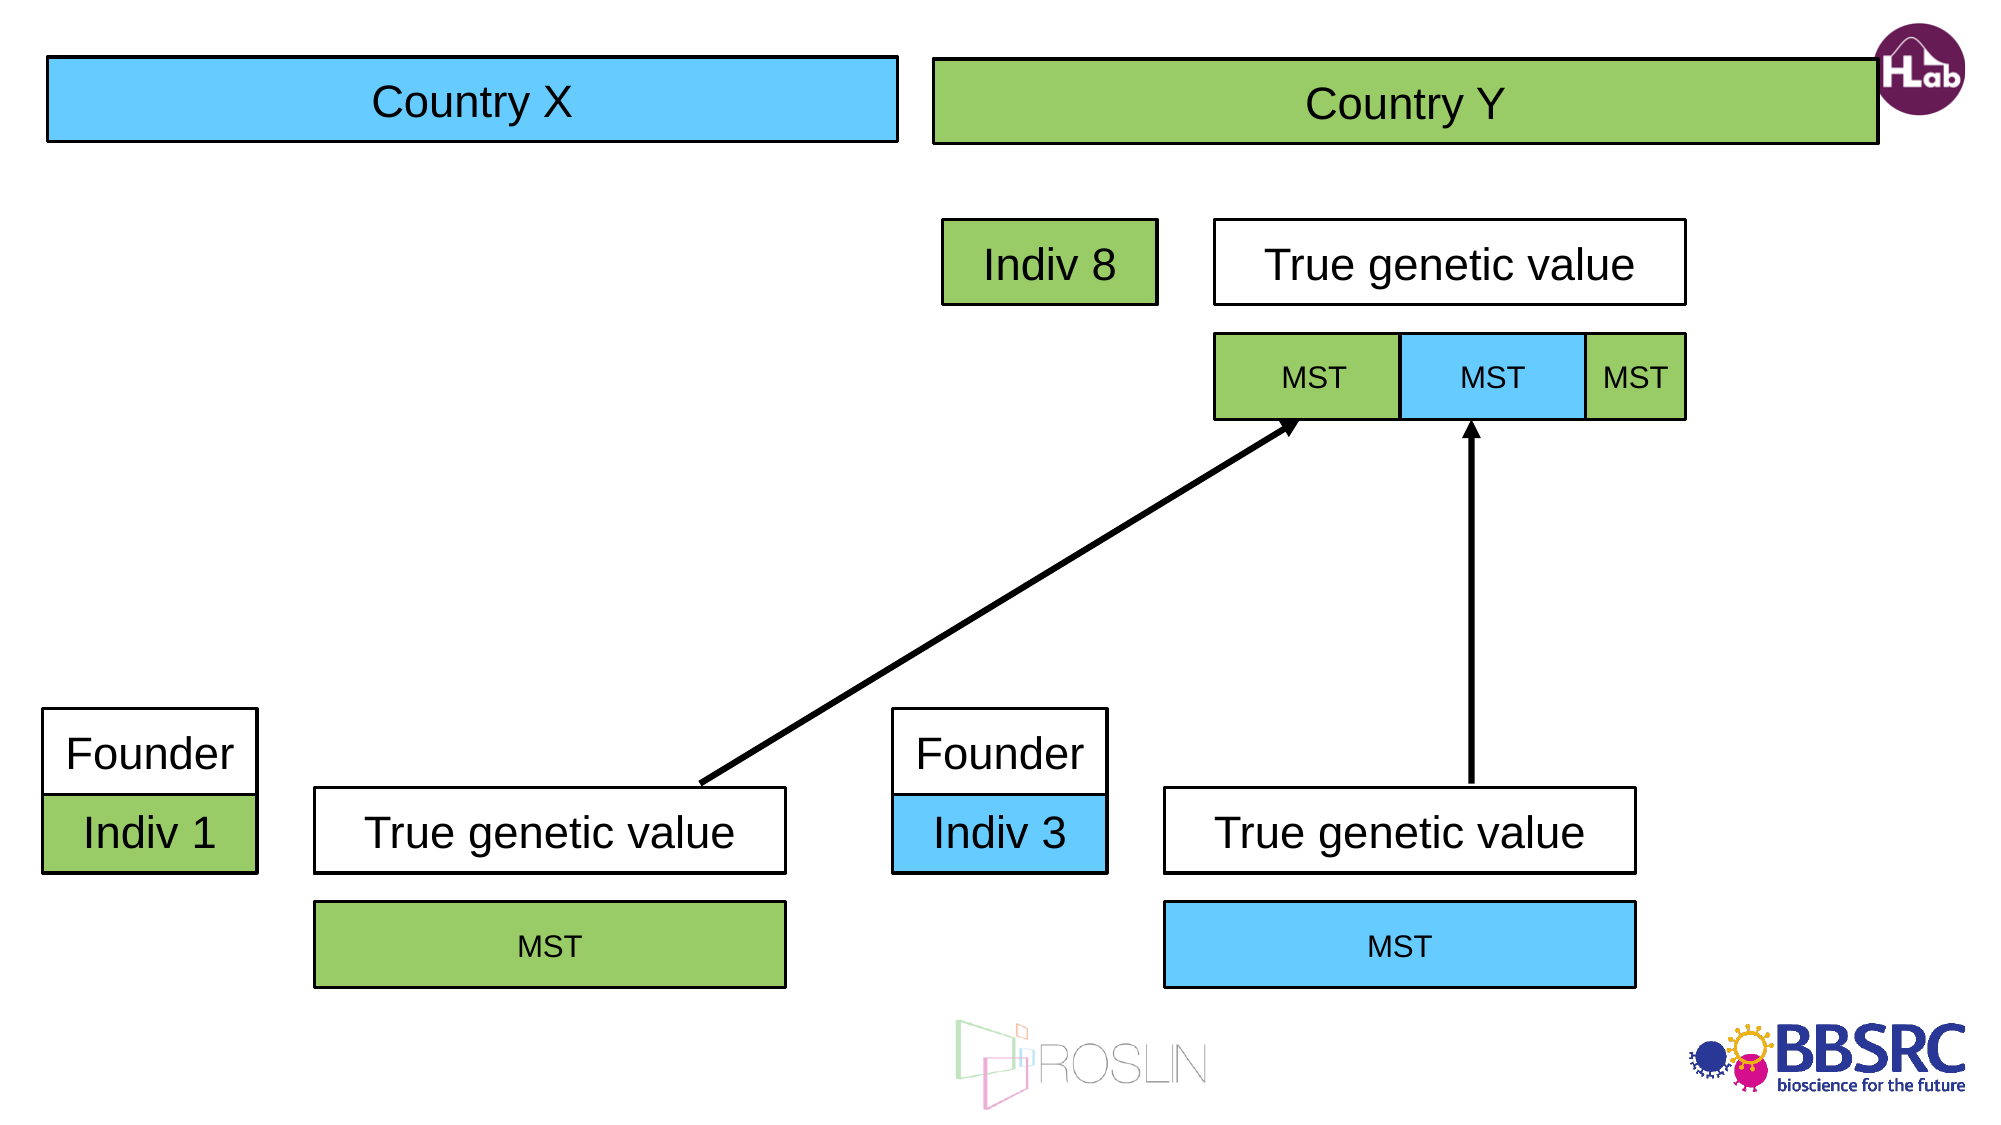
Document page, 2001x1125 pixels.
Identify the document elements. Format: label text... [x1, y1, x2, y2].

picture [1687, 1020, 1966, 1098]
text_box True genetic value [1214, 219, 1686, 305]
text_box Indiv 3 [892, 795, 1107, 873]
text_box MST [1164, 901, 1636, 988]
text_box Indiv 8 [942, 219, 1158, 305]
picture [948, 985, 1219, 1125]
text_box Indiv 1 [42, 795, 258, 873]
text_box Founder [892, 708, 1107, 795]
text_box Country X [47, 56, 898, 142]
text_box True genetic value [1164, 787, 1636, 873]
text_box Country Y [933, 58, 1878, 144]
text_box MST [1214, 333, 1400, 420]
text_box True genetic value [314, 787, 786, 873]
text_box MST [1585, 333, 1686, 420]
text_box MST [314, 901, 786, 988]
text_box MST [1400, 333, 1585, 420]
text_box Founder [42, 708, 258, 795]
picture [1872, 21, 1966, 116]
